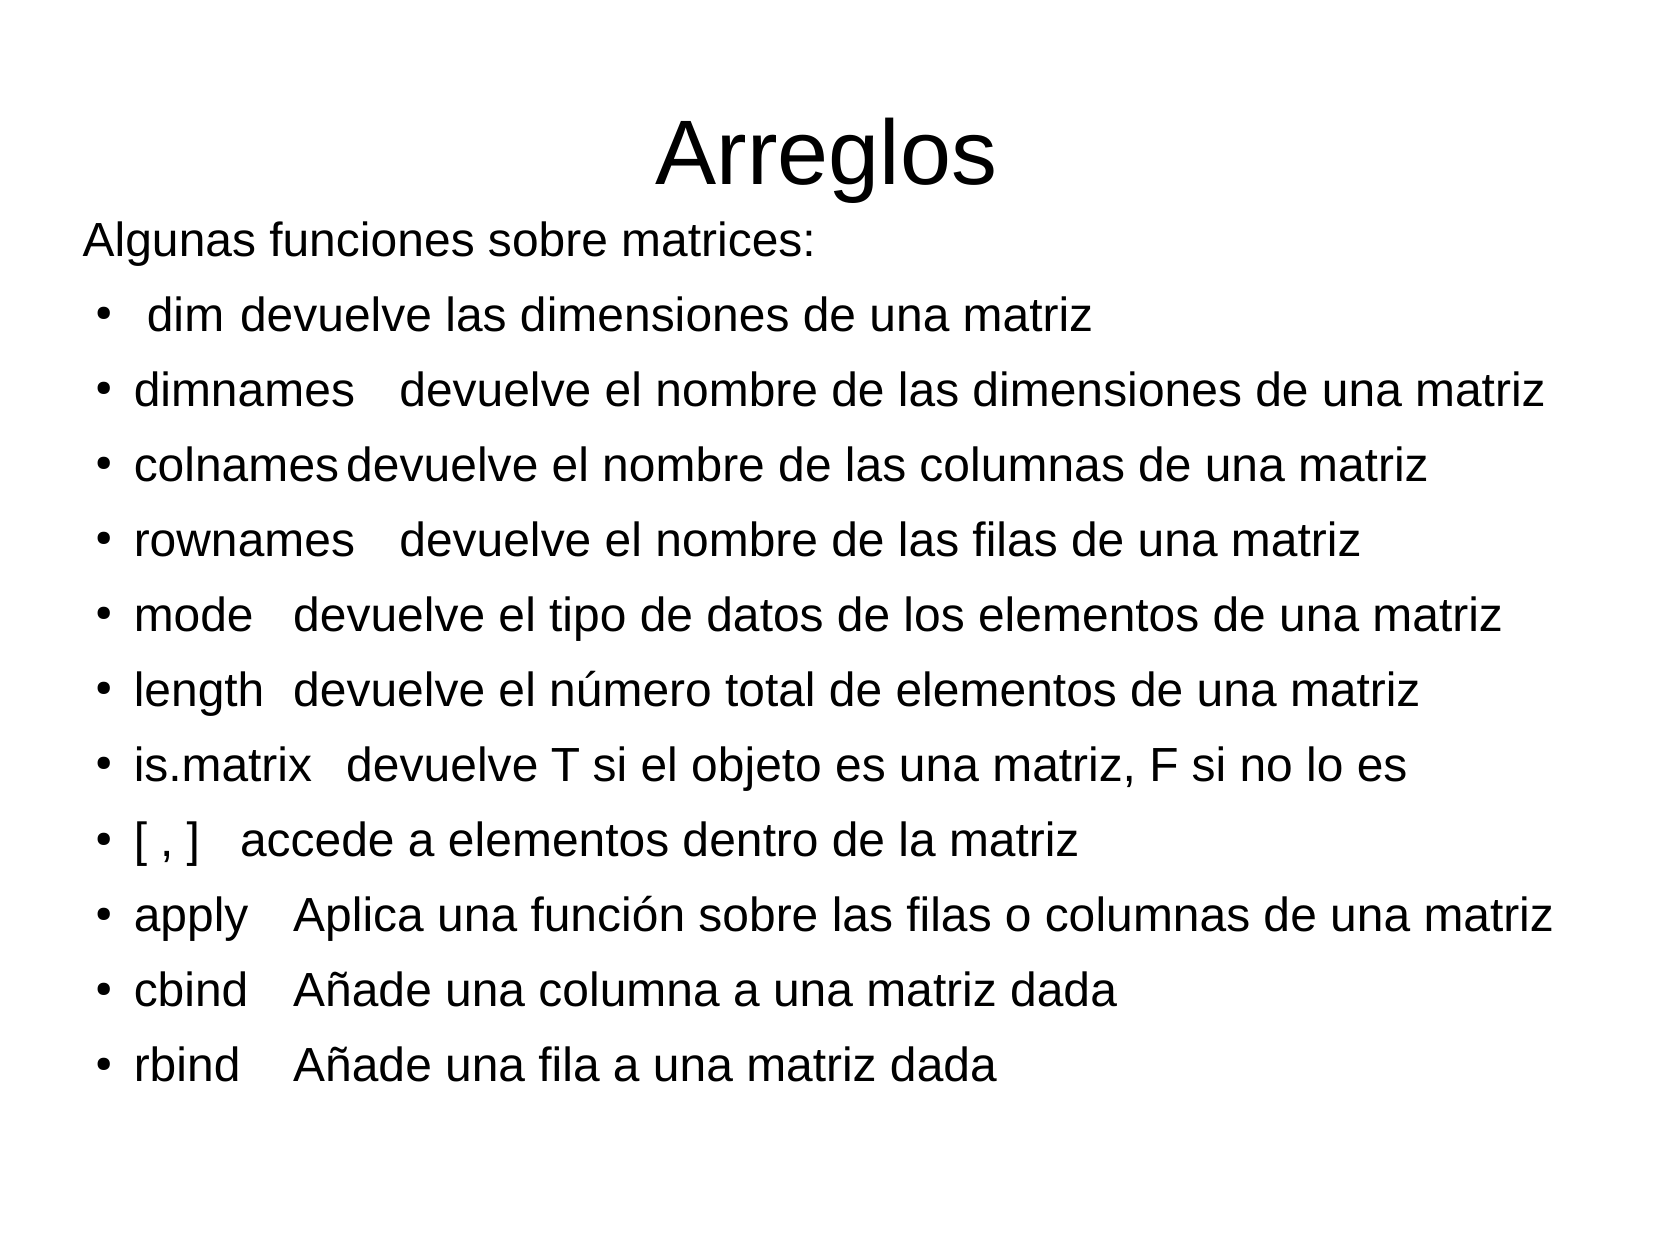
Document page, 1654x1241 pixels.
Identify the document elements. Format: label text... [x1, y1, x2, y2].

list Algunas funciones sobre matrices: dim devuelve las dimensiones de una matriz dimnames devuelve el nombre de las dimensiones de una matriz colnames devuelve el nombre de las columnas de una matriz rownames devuelve el nombre de las filas de una matriz mode devuelve el tipo de datos de los elementos de una matriz length devuelve el número total de elementos de una matriz is.matrix devuelve T si el objeto es una matriz, F si no lo es [ , ] accede a elementos dentro de la matriz apply Aplica una función sobre las filas o columnas de una matriz cbind Añade una columna a una matriz dada rbind Añade una fila a una matriz dada [82, 212, 1571, 1158]
title Arreglos [82, 49, 1571, 212]
